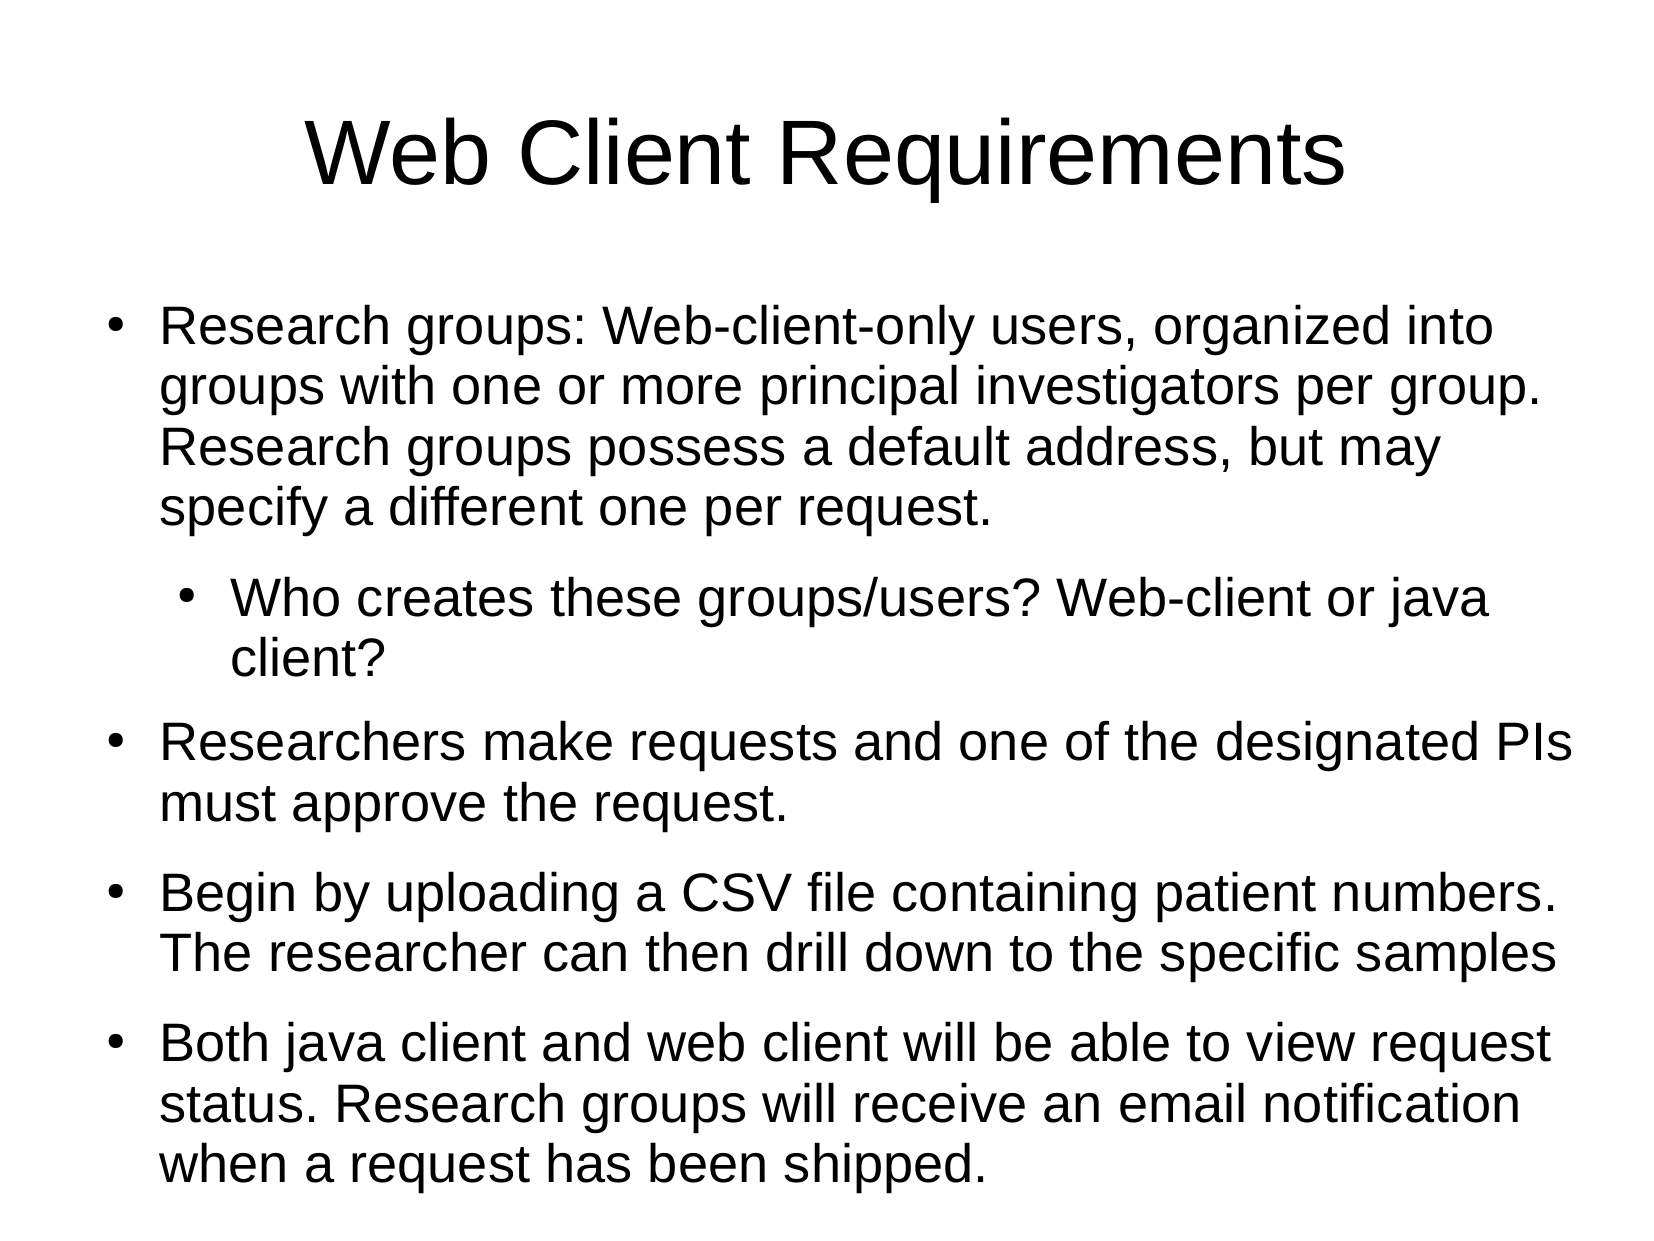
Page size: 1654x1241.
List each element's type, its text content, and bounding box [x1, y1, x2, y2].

title Web Client Requirements [82, 56, 1571, 250]
list Research groups: Web-client-only users, organized into groups with one or more principal investigators per group. Research groups possess a default address, but may specify a different one per request. Who creates these groups/users? Web-client or java client? Researchers make requests and one of the designated PIs must approve the request. Begin by uploading a CSV file containing patient numbers. The researcher can then drill down to the specific samples Both java client and web client will be able to view request status. Research groups will receive an email notification when a request has been shipped. [88, 295, 1577, 1114]
